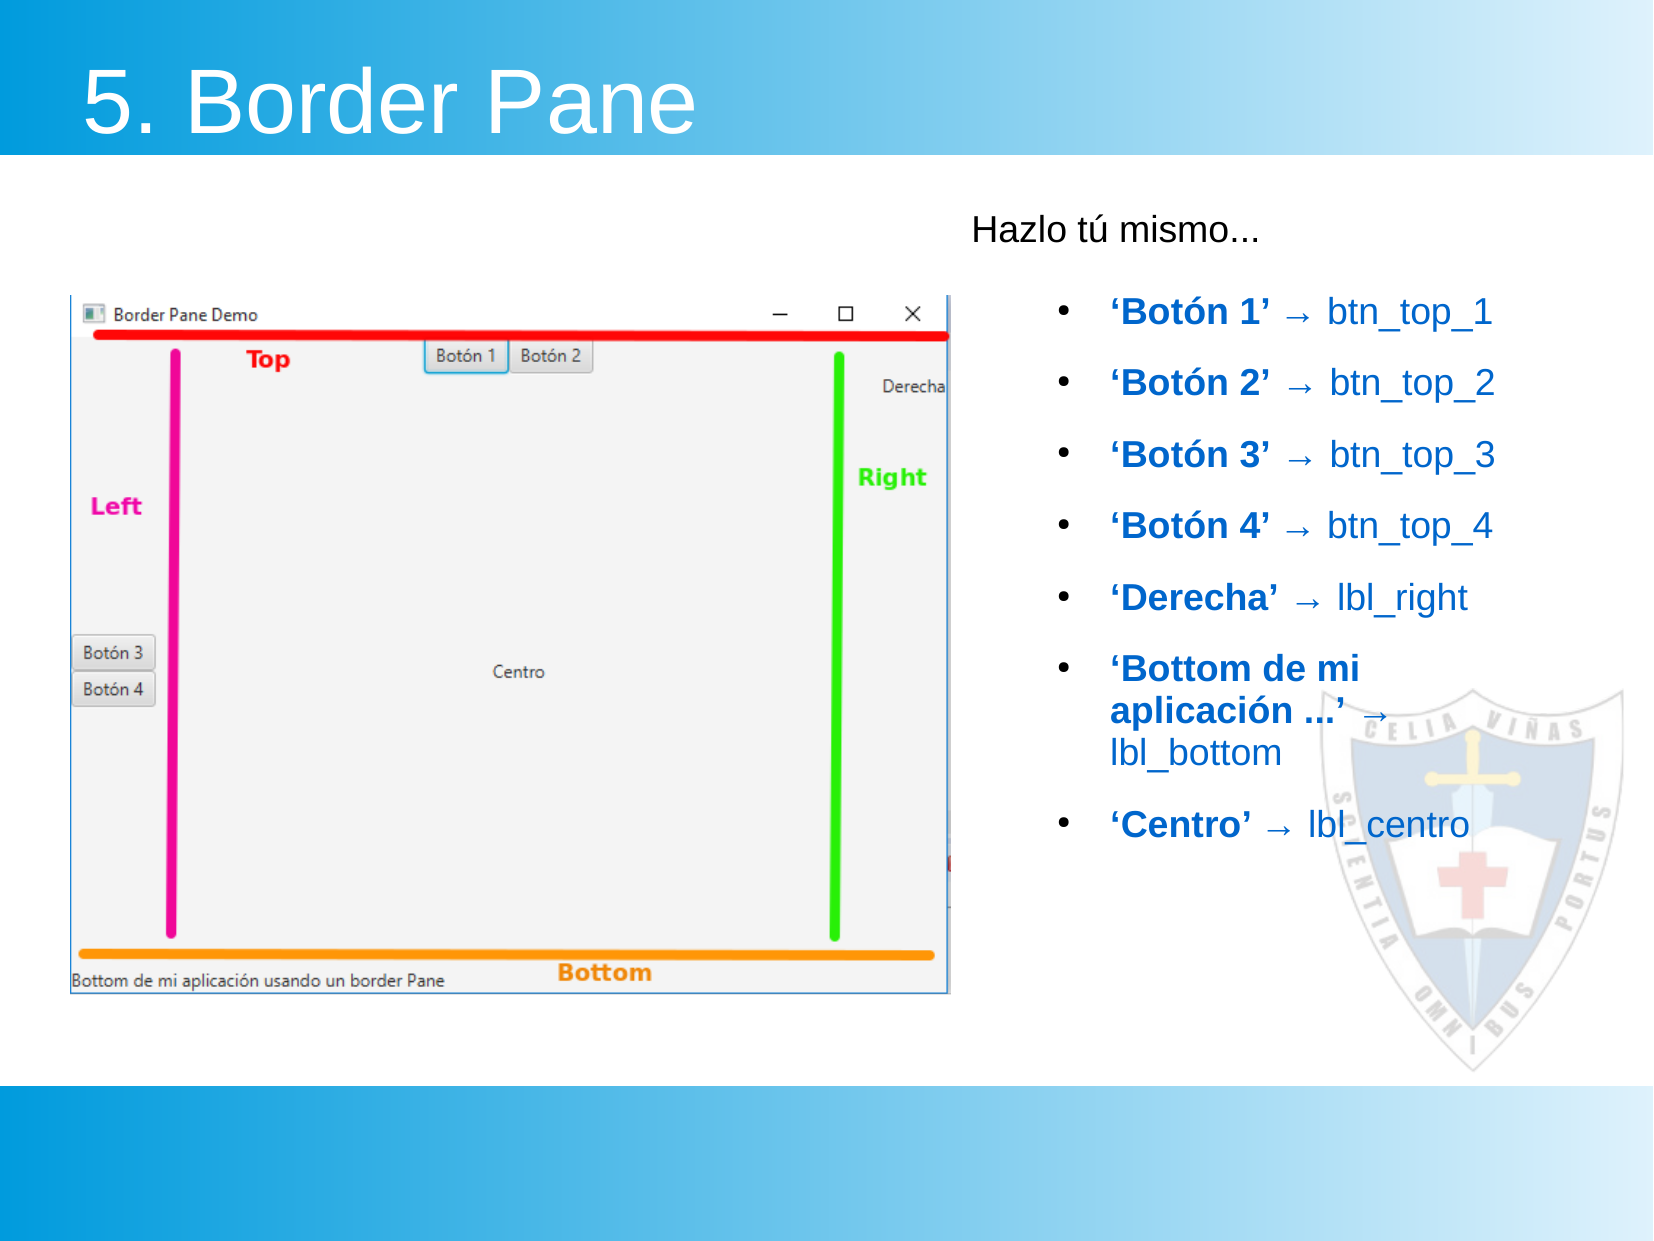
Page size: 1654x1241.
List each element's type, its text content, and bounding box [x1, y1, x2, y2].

picture [70, 295, 951, 1000]
title 5. Border Pane [82, 49, 1571, 155]
text_box Hazlo tú mismo... [956, 200, 1512, 258]
picture [1317, 673, 1630, 1086]
list ‘Botón 1’ → btn_top_1 ‘Botón 2’ → btn_top_2 ‘Botón 3’ → btn_top_3 ‘Botón 4’ → btn_top_4 ‘Derecha’ → lbl_right ‘Bottom de mi aplicación ...’ → lbl_bottom ‘Centro’ → lbl_centro [1039, 290, 1572, 1010]
